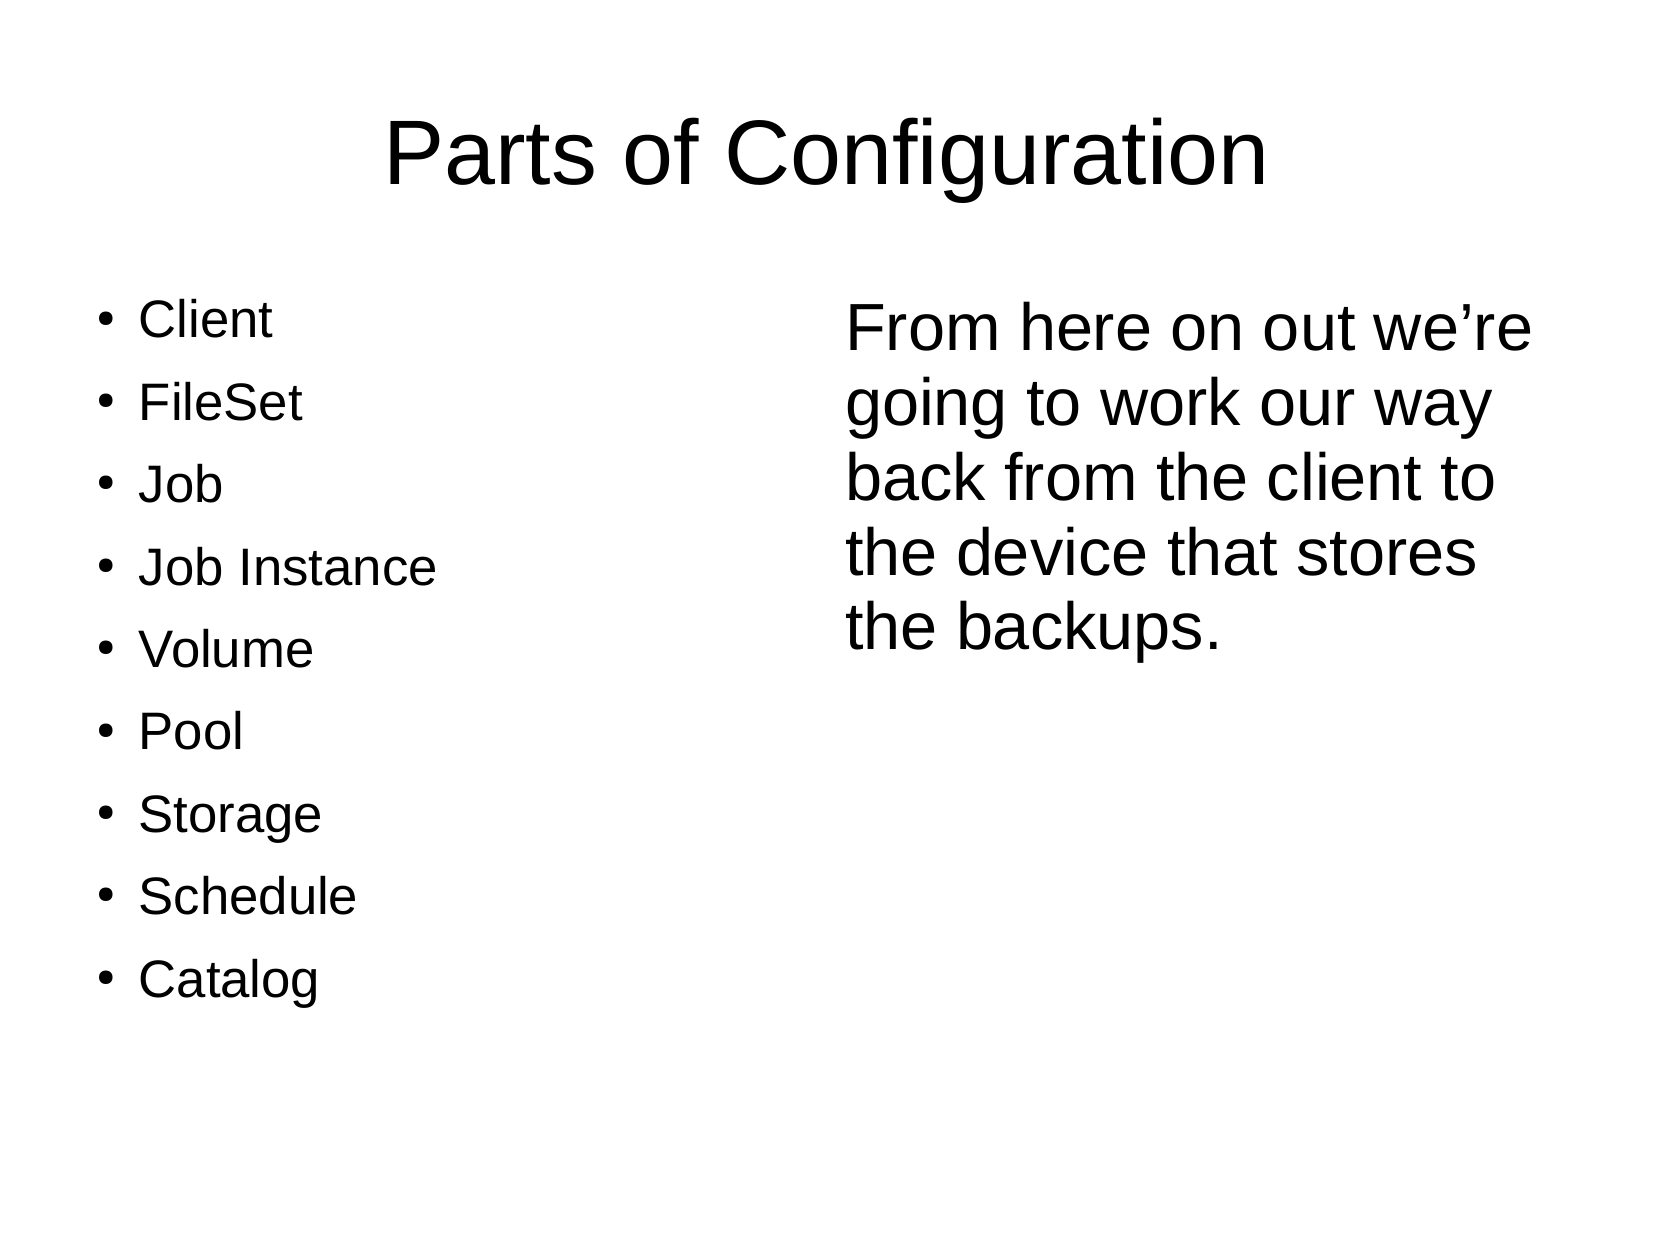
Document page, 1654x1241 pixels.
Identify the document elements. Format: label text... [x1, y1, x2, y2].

list Client FileSet Job Job Instance Volume Pool Storage Schedule Catalog [82, 290, 809, 1010]
list From here on out we’re going to work our way back from the client to the device that stores the backups. [845, 290, 1572, 1010]
title Parts of Configuration [82, 49, 1571, 257]
